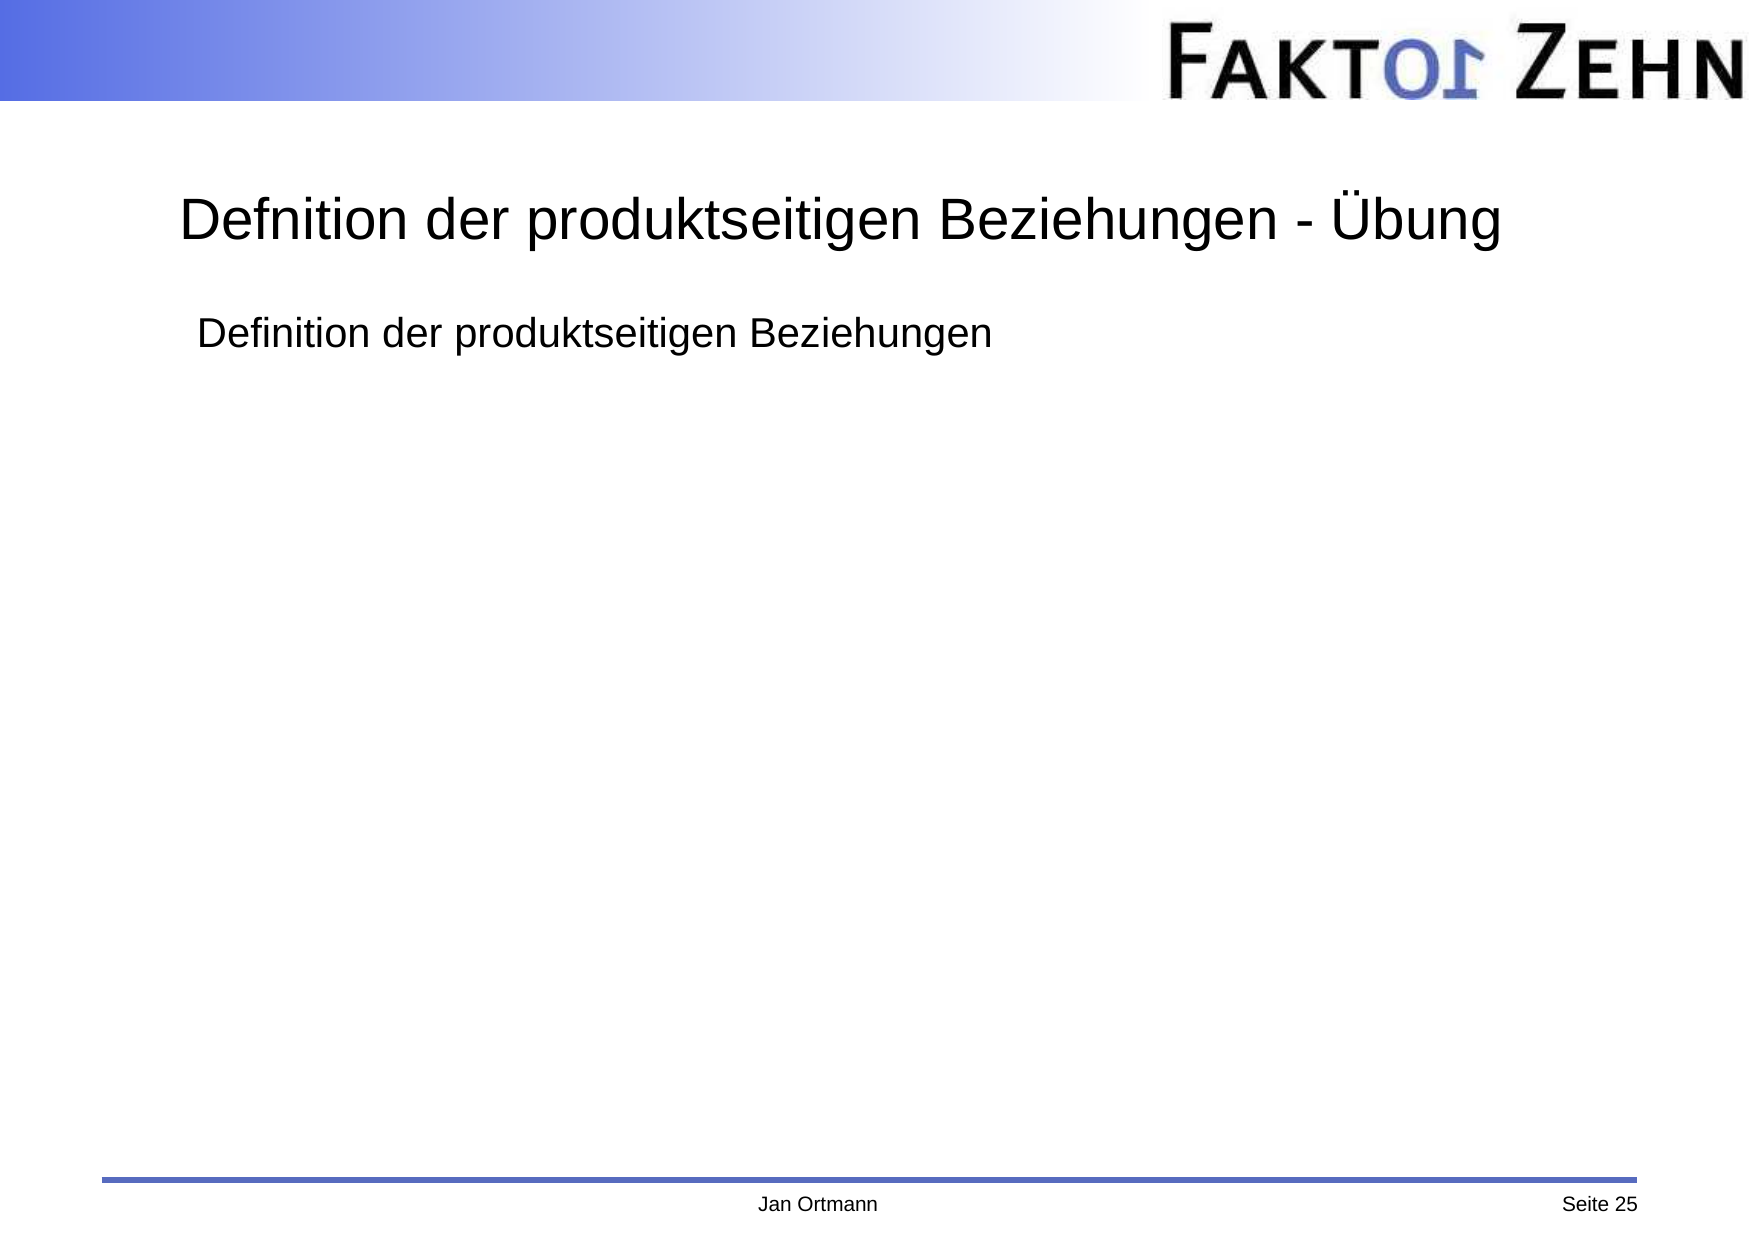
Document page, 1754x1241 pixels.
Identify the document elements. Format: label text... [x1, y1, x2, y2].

picture [1162, 7, 1752, 100]
list Definition der produktseitigen Beziehungen [179, 310, 1576, 1078]
title Defnition der produktseitigen Beziehungen - Übung [179, 142, 1576, 296]
